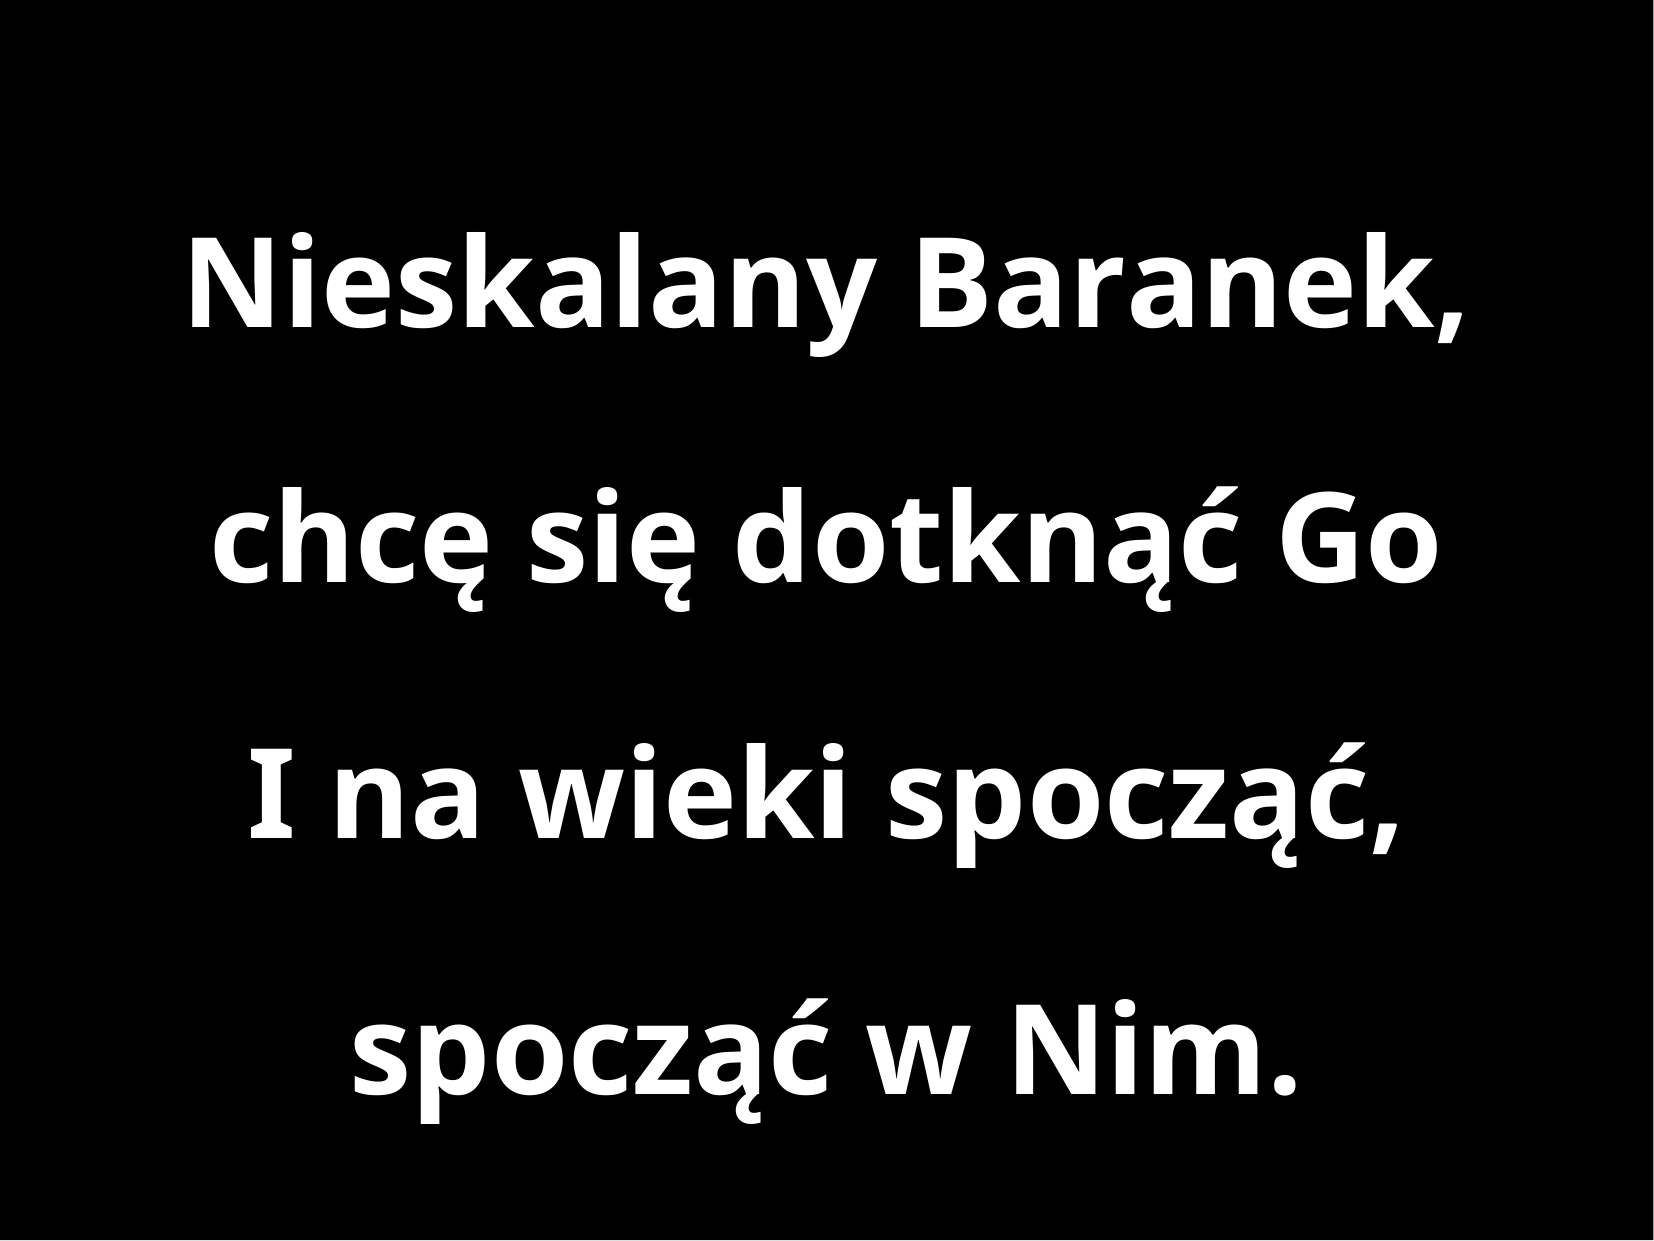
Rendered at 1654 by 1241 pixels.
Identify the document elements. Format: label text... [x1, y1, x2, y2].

title Nieskalany Baranek, chcę się dotknąć Go I na wieki spocząć, spocząć w Nim. [0, 0, 1654, 1241]
